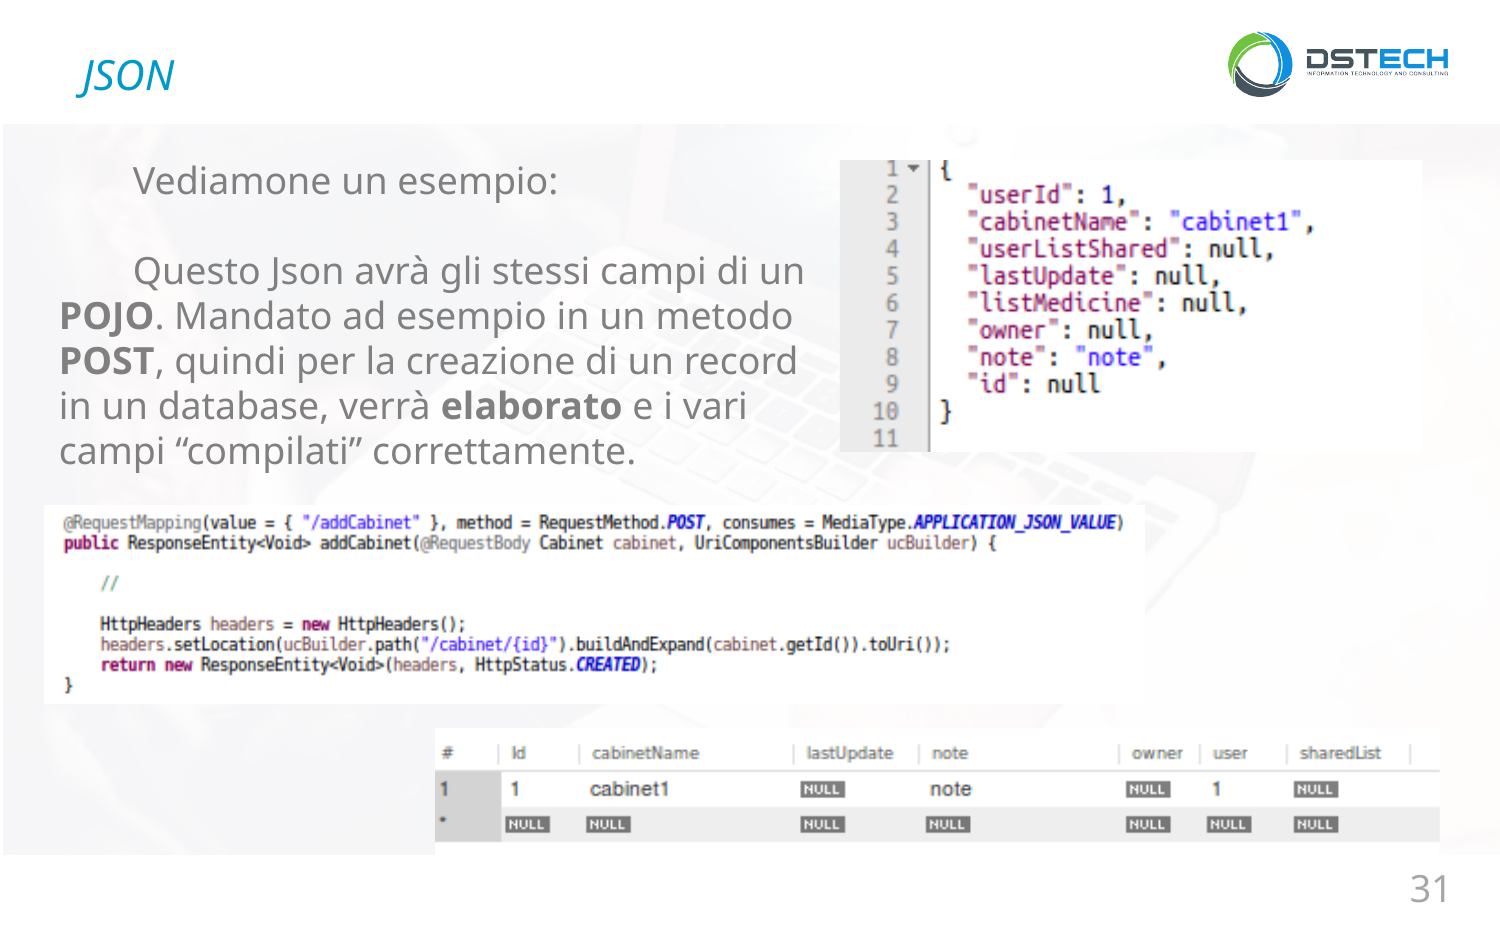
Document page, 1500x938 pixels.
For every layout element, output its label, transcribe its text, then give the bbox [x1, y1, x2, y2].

picture [435, 728, 1440, 859]
picture [3, 124, 1500, 855]
picture [839, 160, 1422, 452]
text_box 31 [1381, 864, 1460, 910]
picture [1228, 31, 1448, 97]
text_box Vediamone un esempio: Questo Json avrà gli stessi campi di un POJO. Mandato ad esempio in un metodo POST, quindi per la creazione di un record in un database, verrà elaborato e i vari campi “compilati” correttamente. [59, 157, 1453, 882]
text_box JSON [67, 41, 1034, 107]
